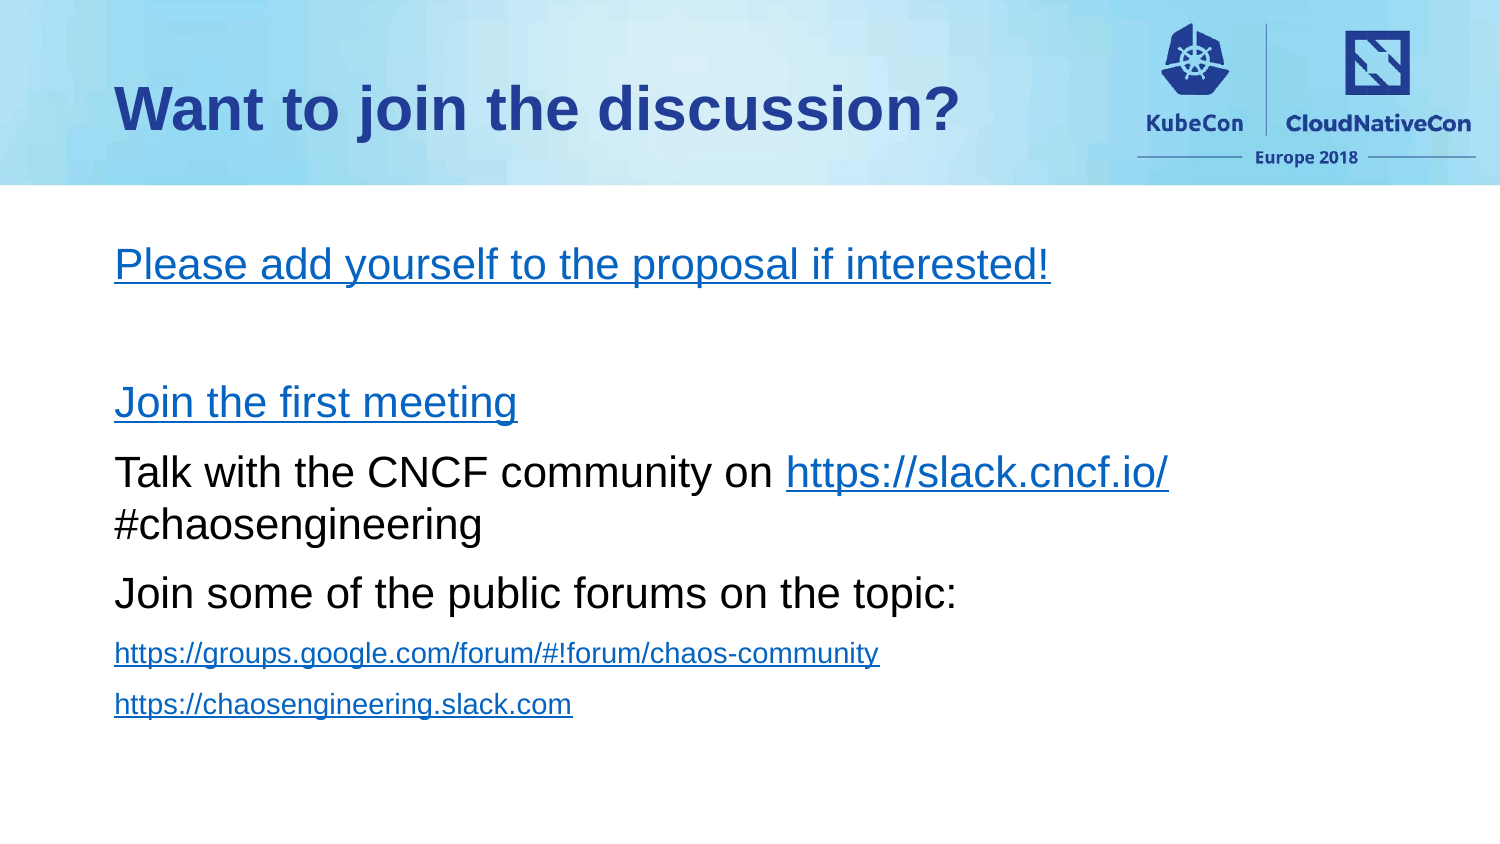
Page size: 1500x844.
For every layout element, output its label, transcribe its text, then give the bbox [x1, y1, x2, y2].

list Please add yourself to the proposal if interested! Join the first meeting Talk with the CNCF community on https://slack.cncf.io/ #chaosengineering Join some of the public forums on the topic: https://groups.google.com/forum/#!forum/chaos-community https://chaosengineering.slack.com [103, 224, 1397, 760]
picture [0, 0, 1500, 844]
title Want to join the discussion? [103, 23, 1397, 187]
